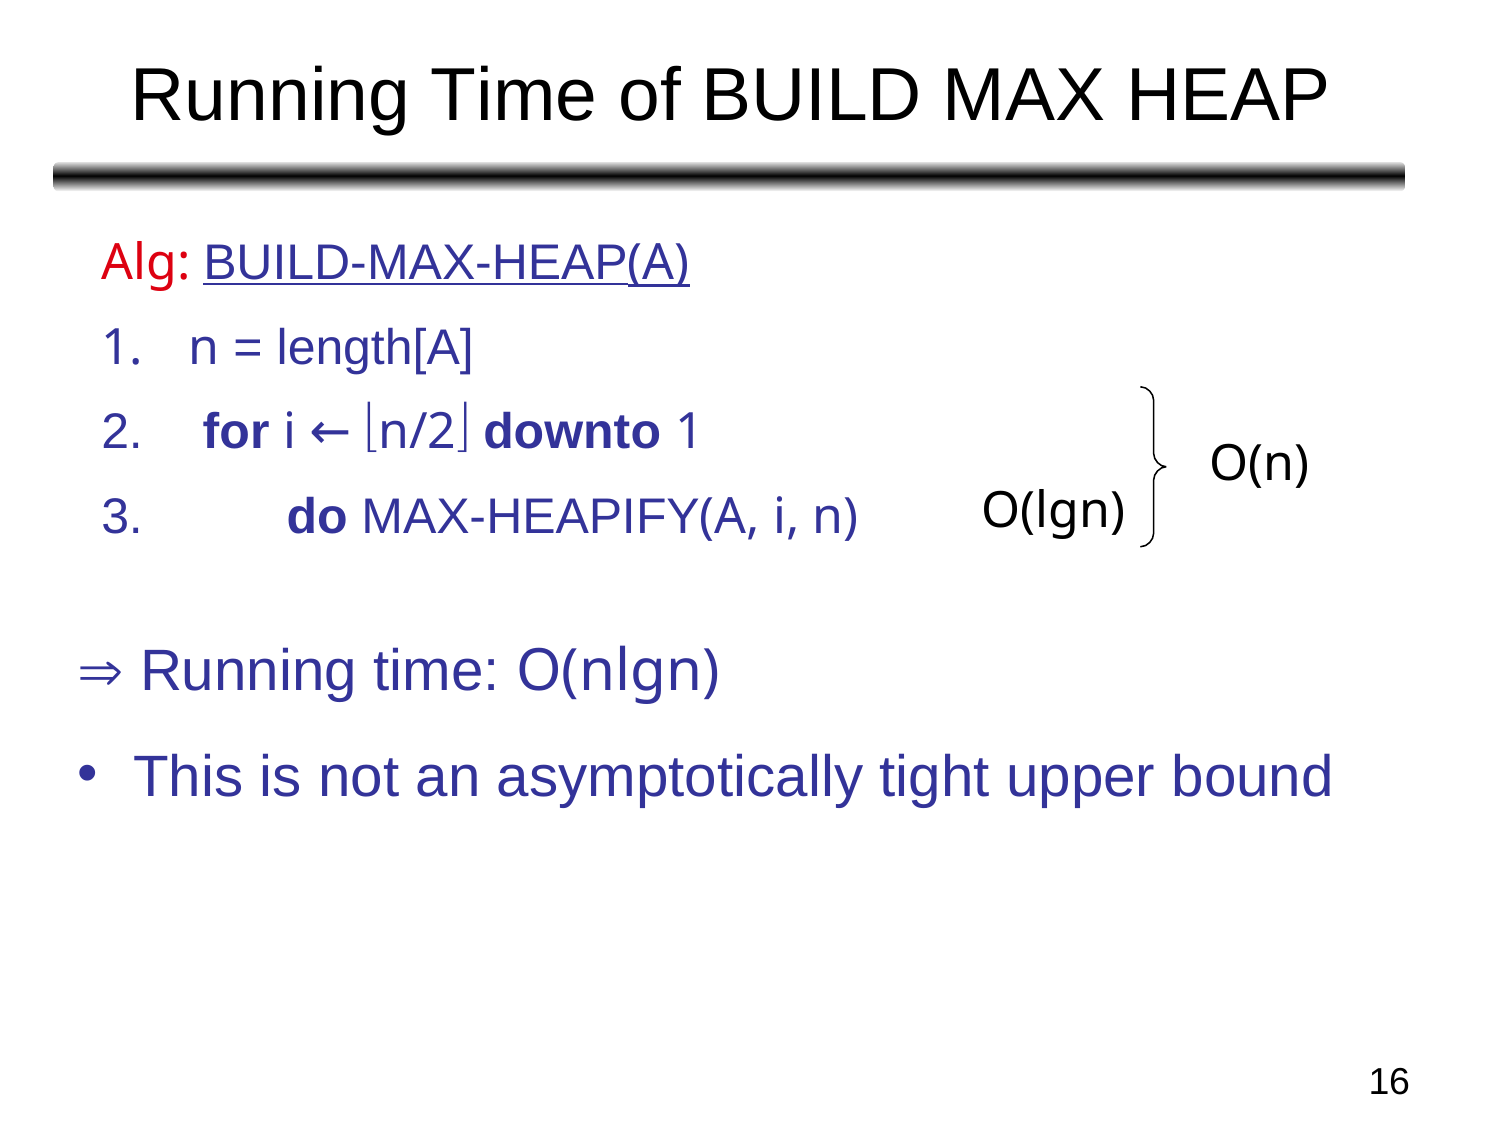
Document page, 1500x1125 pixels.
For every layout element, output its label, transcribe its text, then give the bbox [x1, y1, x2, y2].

title Running Time of BUILD MAX HEAP [55, 16, 1406, 166]
text_box O(n) [1194, 422, 1325, 499]
text_box O(lgn) [967, 469, 1141, 545]
text_box Alg: BUILD-MAX-HEAP(A) n = length[A] for i ← n/2 downto 1 do MAX-HEAPIFY(A, i, n) [86, 210, 962, 574]
list  Running time: O(nlgn) This is not an asymptotically tight upper bound [62, 603, 1413, 941]
